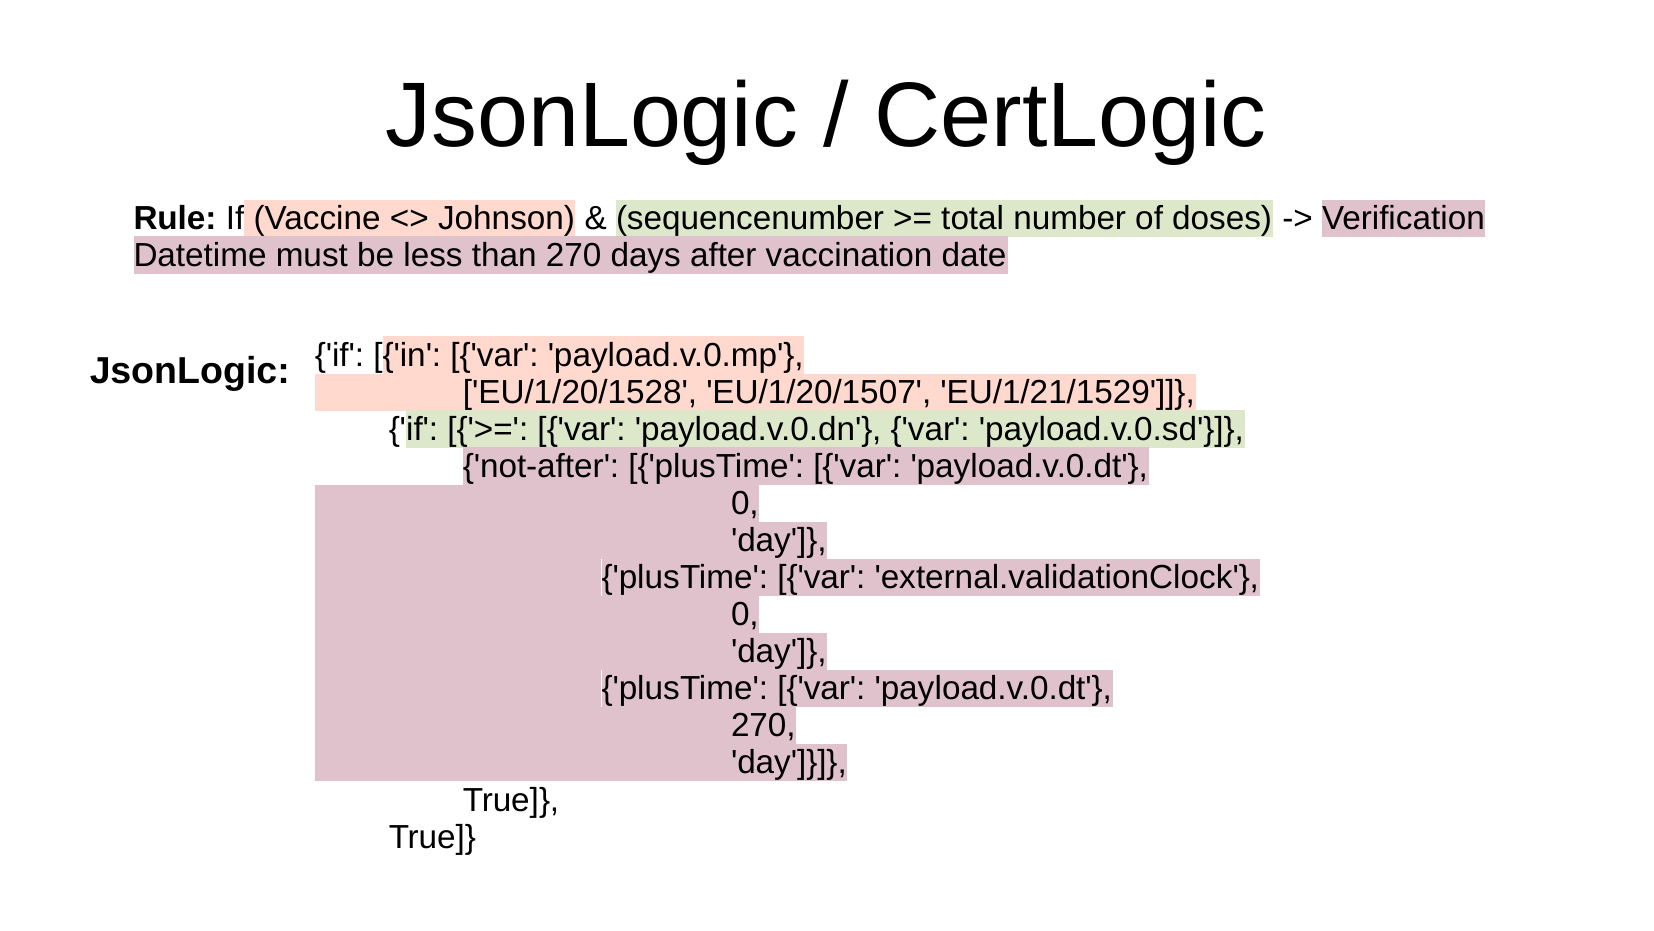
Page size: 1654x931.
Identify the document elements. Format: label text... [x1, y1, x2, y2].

text_box {'if': [{'in': [{'var': 'payload.v.0.mp'}, ['EU/1/20/1528', 'EU/1/20/1507', 'EU/1/21/1529']]}, {'if': [{'>=': [{'var': 'payload.v.0.dn'}, {'var': 'payload.v.0.sd'}]}, {'not-after': [{'plusTime': [{'var': 'payload.v.0.dt'}, 0, 'day']}, {'plusTime': [{'var': 'external.validationClock'}, 0, 'day']}, {'plusTime': [{'var': 'payload.v.0.dt'}, 270, 'day']}]}, True]}, True]} [300, 329, 1276, 863]
text_box JsonLogic: [75, 300, 376, 441]
text_box Rule: If (Vaccine <> Johnson) & (sequencenumber >= total number of doses) -> Verification Datetime must be less than 270 days after vaccination date [118, 192, 1501, 356]
title JsonLogic / CertLogic [82, 37, 1571, 193]
